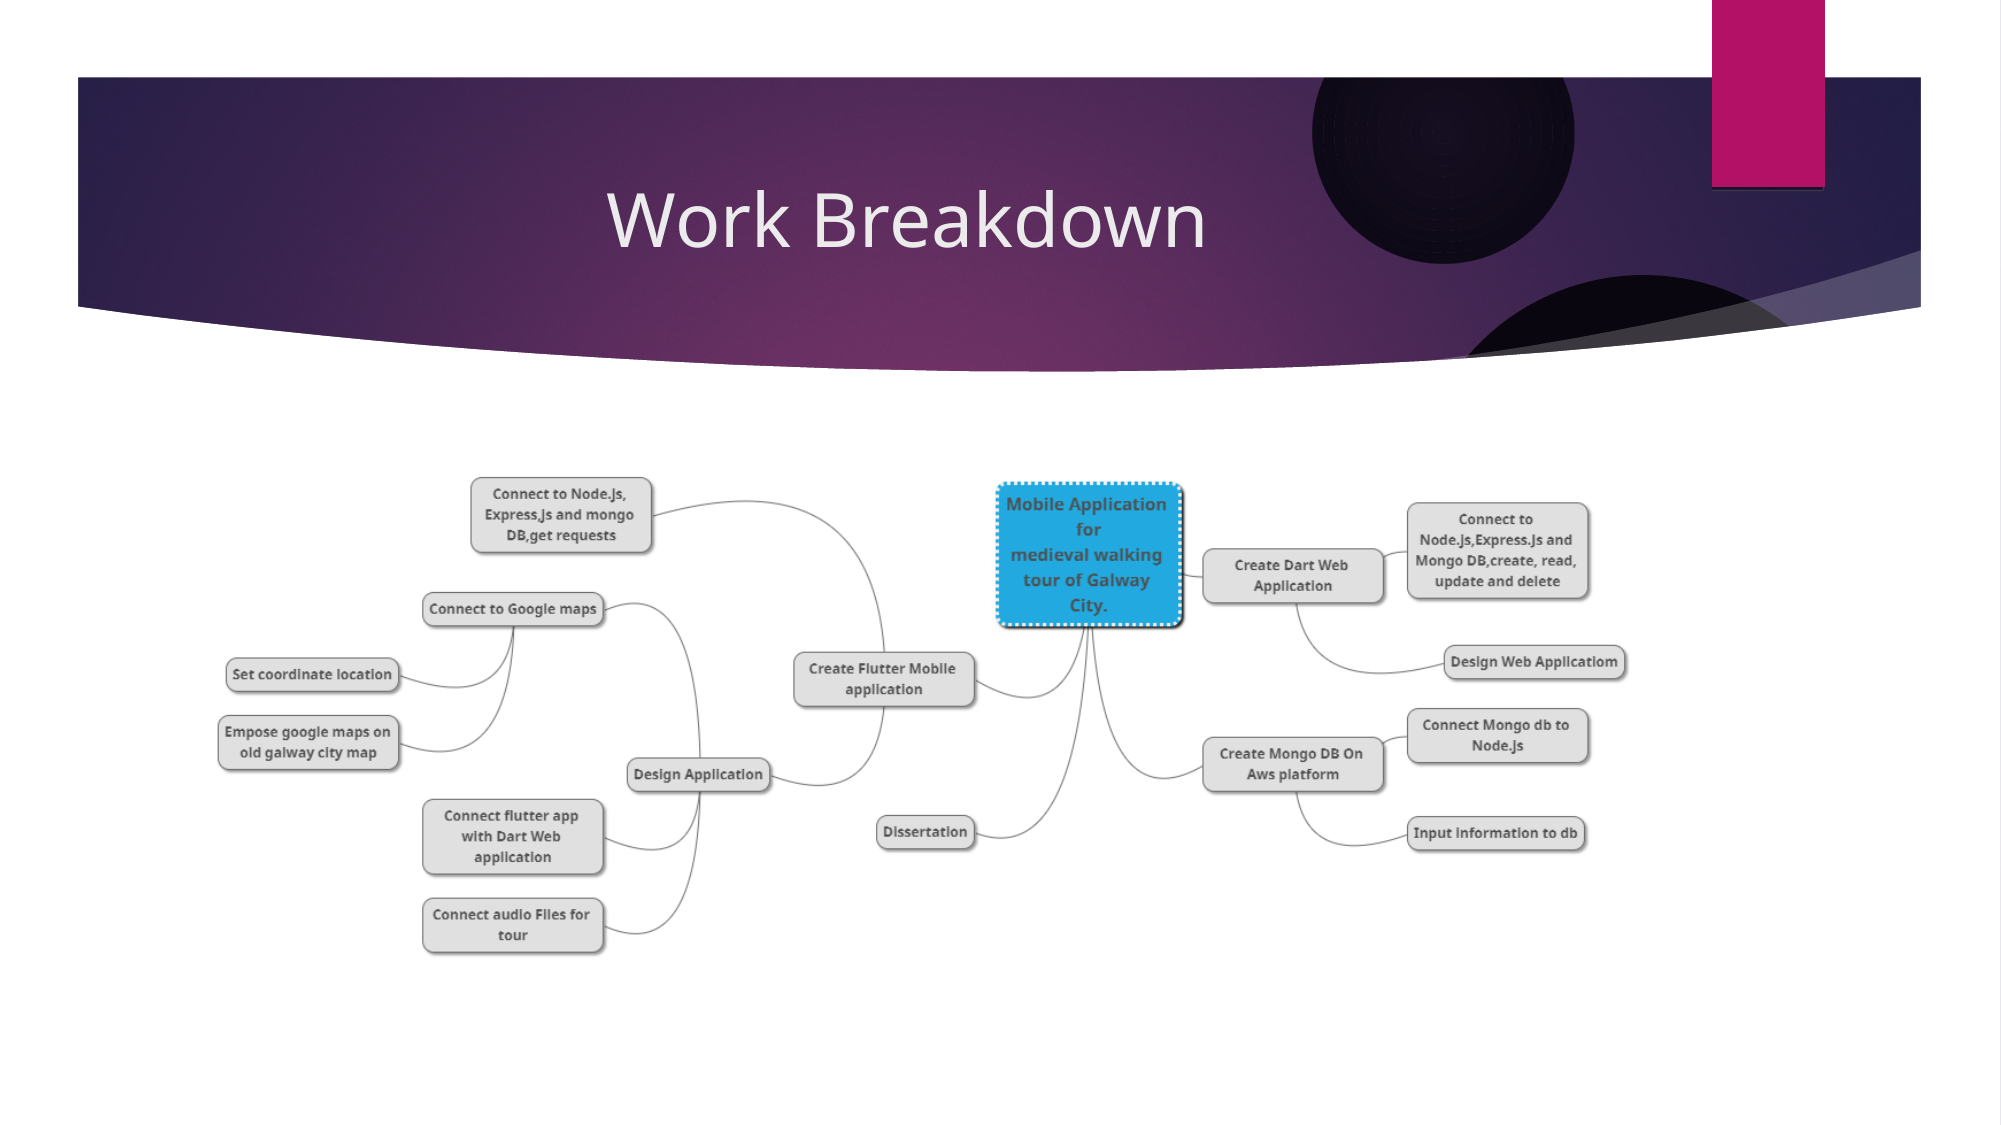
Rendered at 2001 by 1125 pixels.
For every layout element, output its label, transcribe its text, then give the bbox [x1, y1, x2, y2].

picture [189, 438, 1638, 977]
title Work Breakdown [189, 159, 1627, 276]
